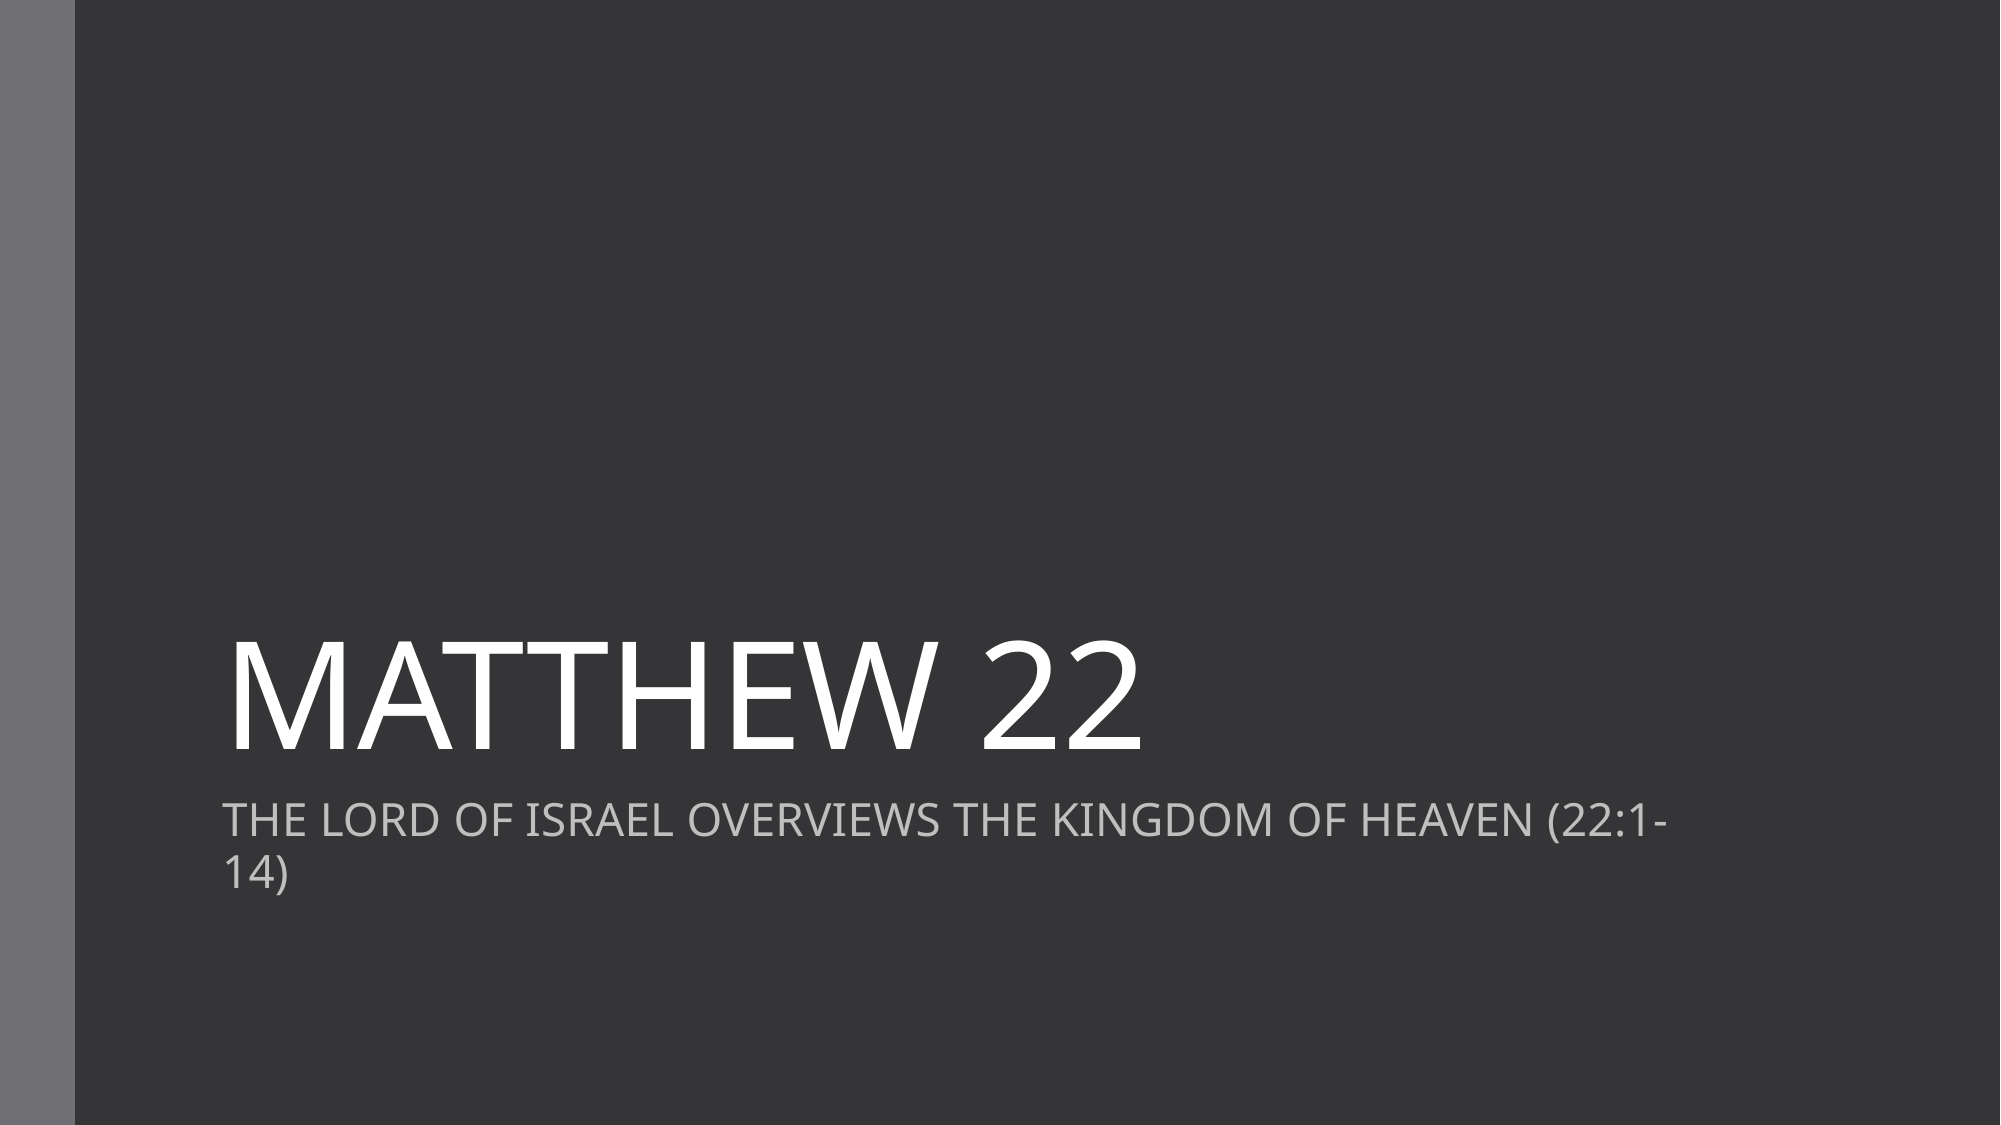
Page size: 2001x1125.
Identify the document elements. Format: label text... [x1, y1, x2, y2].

subtitle THE LORD OF ISRAEL OVERVIEWS THE KINGDOM OF HEAVEN (22:1-14) [206, 787, 1752, 1066]
title MATTHEW 22 [206, 124, 1752, 787]
